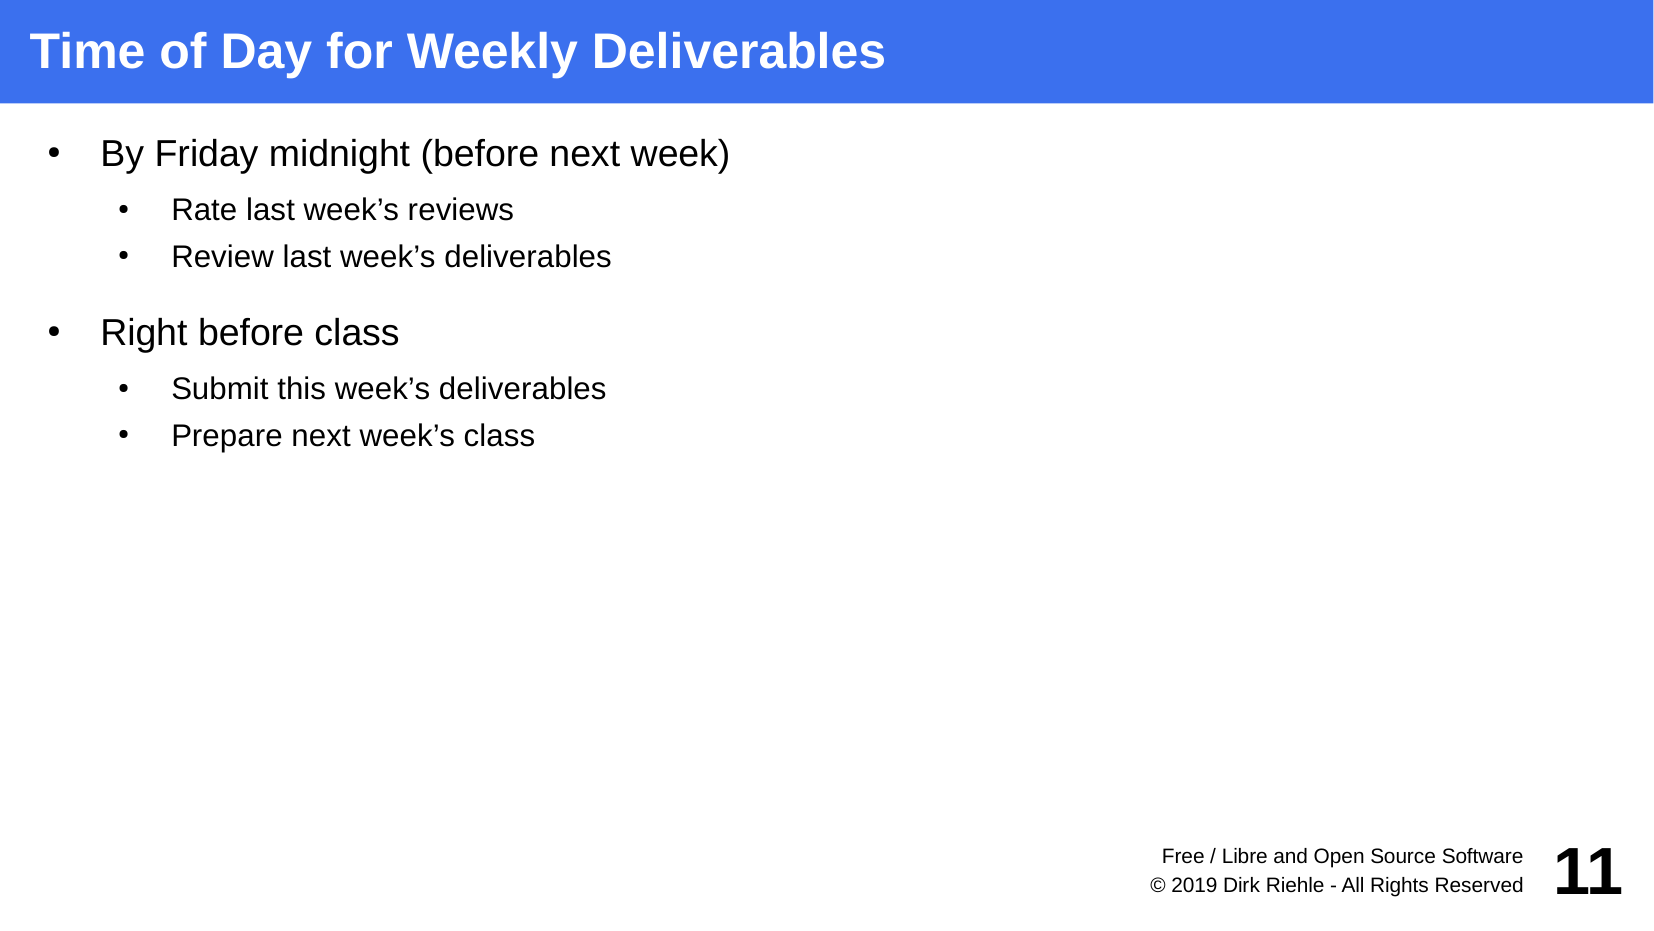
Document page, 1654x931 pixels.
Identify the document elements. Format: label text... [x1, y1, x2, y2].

list By Friday midnight (before next week) Rate last week’s reviews Review last week’s deliverables Right before class Submit this week’s deliverables Prepare next week’s class [29, 132, 1625, 813]
title Time of Day for Weekly Deliverables [0, 0, 1654, 104]
